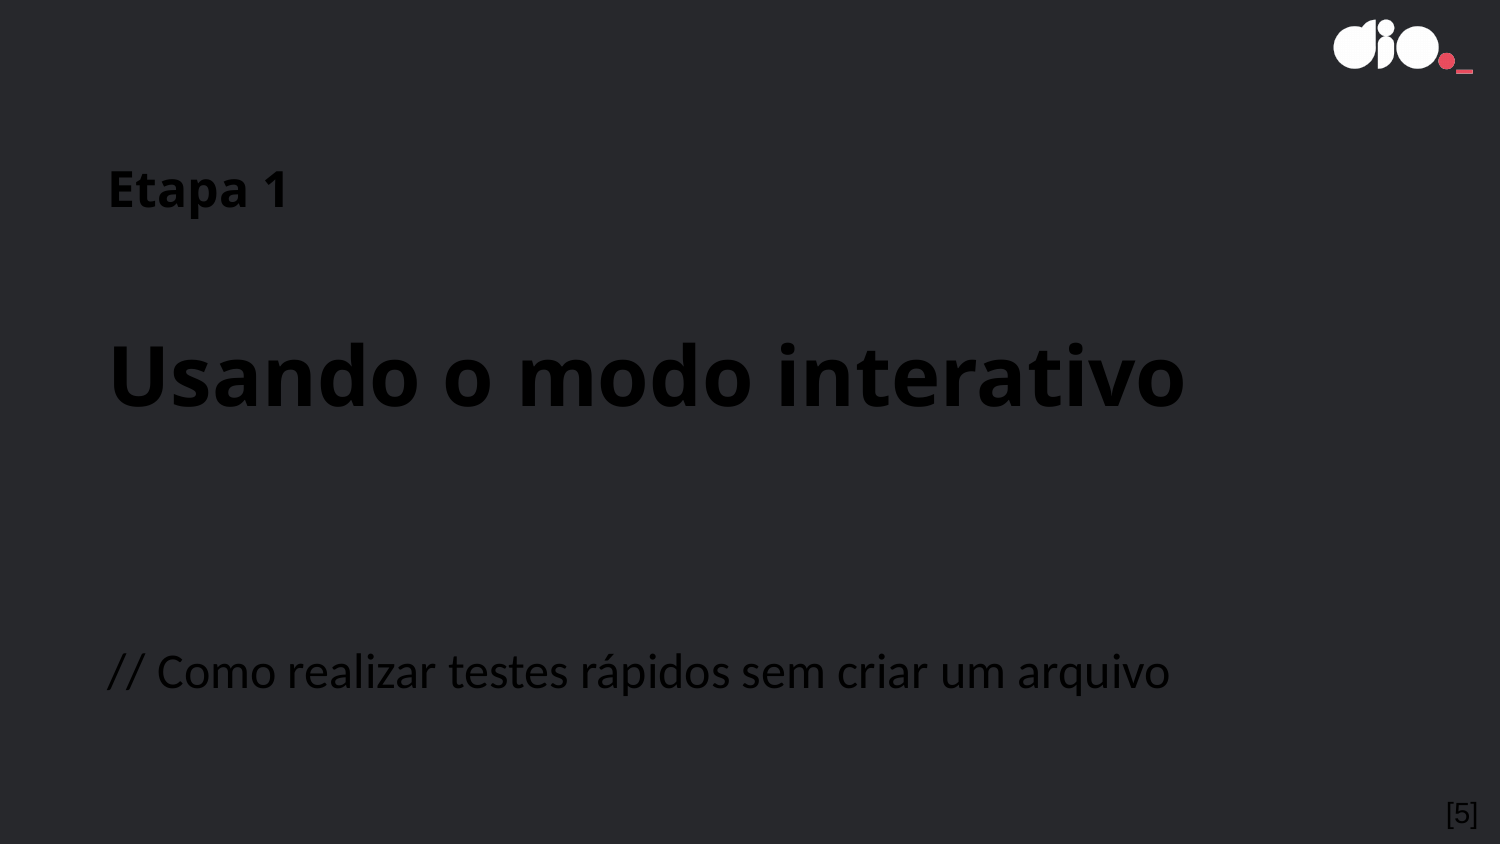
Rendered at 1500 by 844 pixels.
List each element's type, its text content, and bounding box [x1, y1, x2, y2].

picture [1333, 19, 1473, 75]
text_box // Como realizar testes rápidos sem criar um arquivo [92, 635, 1309, 701]
slide_number [<número>] [1403, 779, 1494, 844]
text_box Etapa 1 [92, 142, 1309, 223]
text_box Usando o modo interativo [92, 292, 1309, 558]
